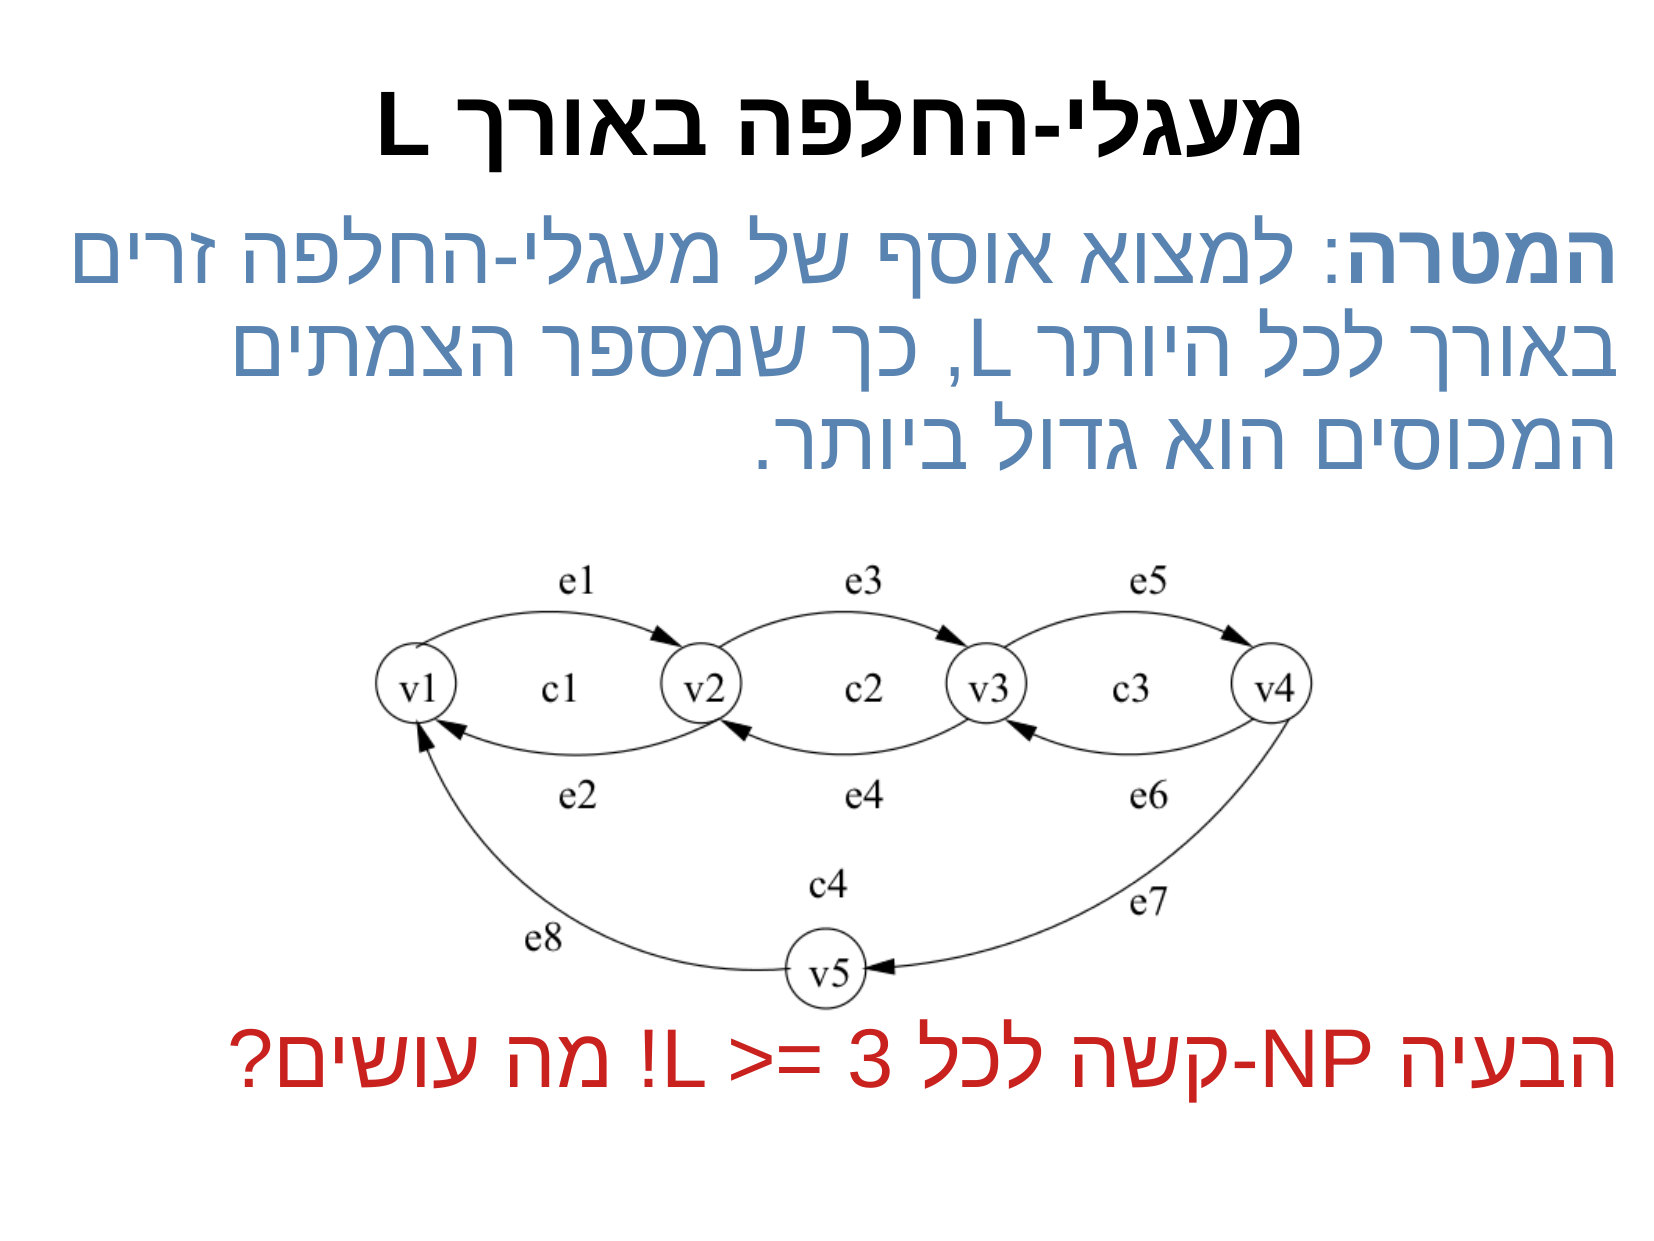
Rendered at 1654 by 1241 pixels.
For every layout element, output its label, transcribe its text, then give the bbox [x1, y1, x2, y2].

text_box המטרה: למצוא אוסף של מעגלי-החלפה זרים באורך לכל היותר L, כך שמספר הצמתים המכוסים הוא גדול ביותר. [45, 200, 1636, 1146]
picture [341, 547, 1342, 1005]
title מעגלי-החלפה באורך L [30, 21, 1654, 227]
text_box הבעיה NP-קשה לכל L >= 3! מה עושים? [53, 1005, 1636, 1119]
